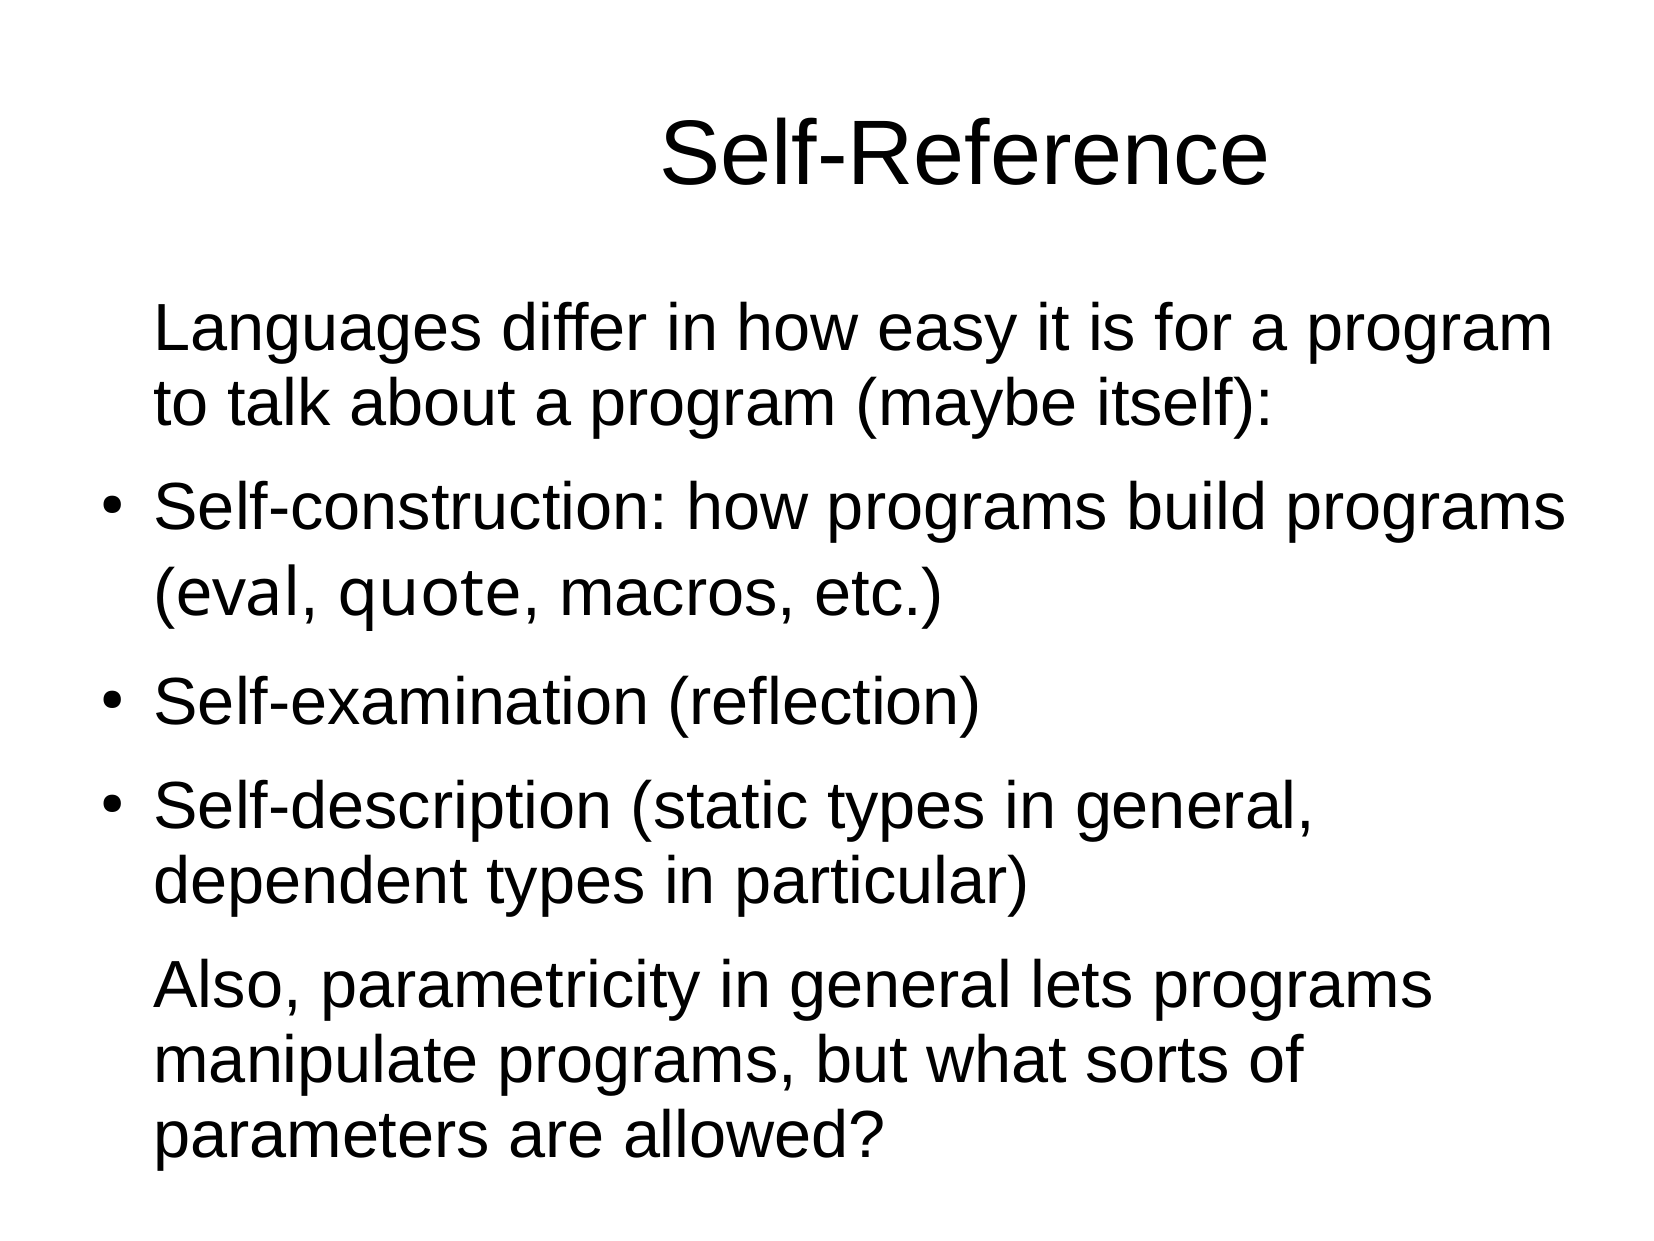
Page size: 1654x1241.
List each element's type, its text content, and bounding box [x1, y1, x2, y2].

title Self-Reference [360, 49, 1571, 257]
list Languages differ in how easy it is for a program to talk about a program (maybe itself): Self-construction: how programs build programs (eval, quote, macros, etc.) Self-examination (reflection) Self-description (static types in general, dependent types in particular) Also, parametricity in general lets programs manipulate programs, but what sorts of parameters are allowed? [82, 290, 1571, 1179]
